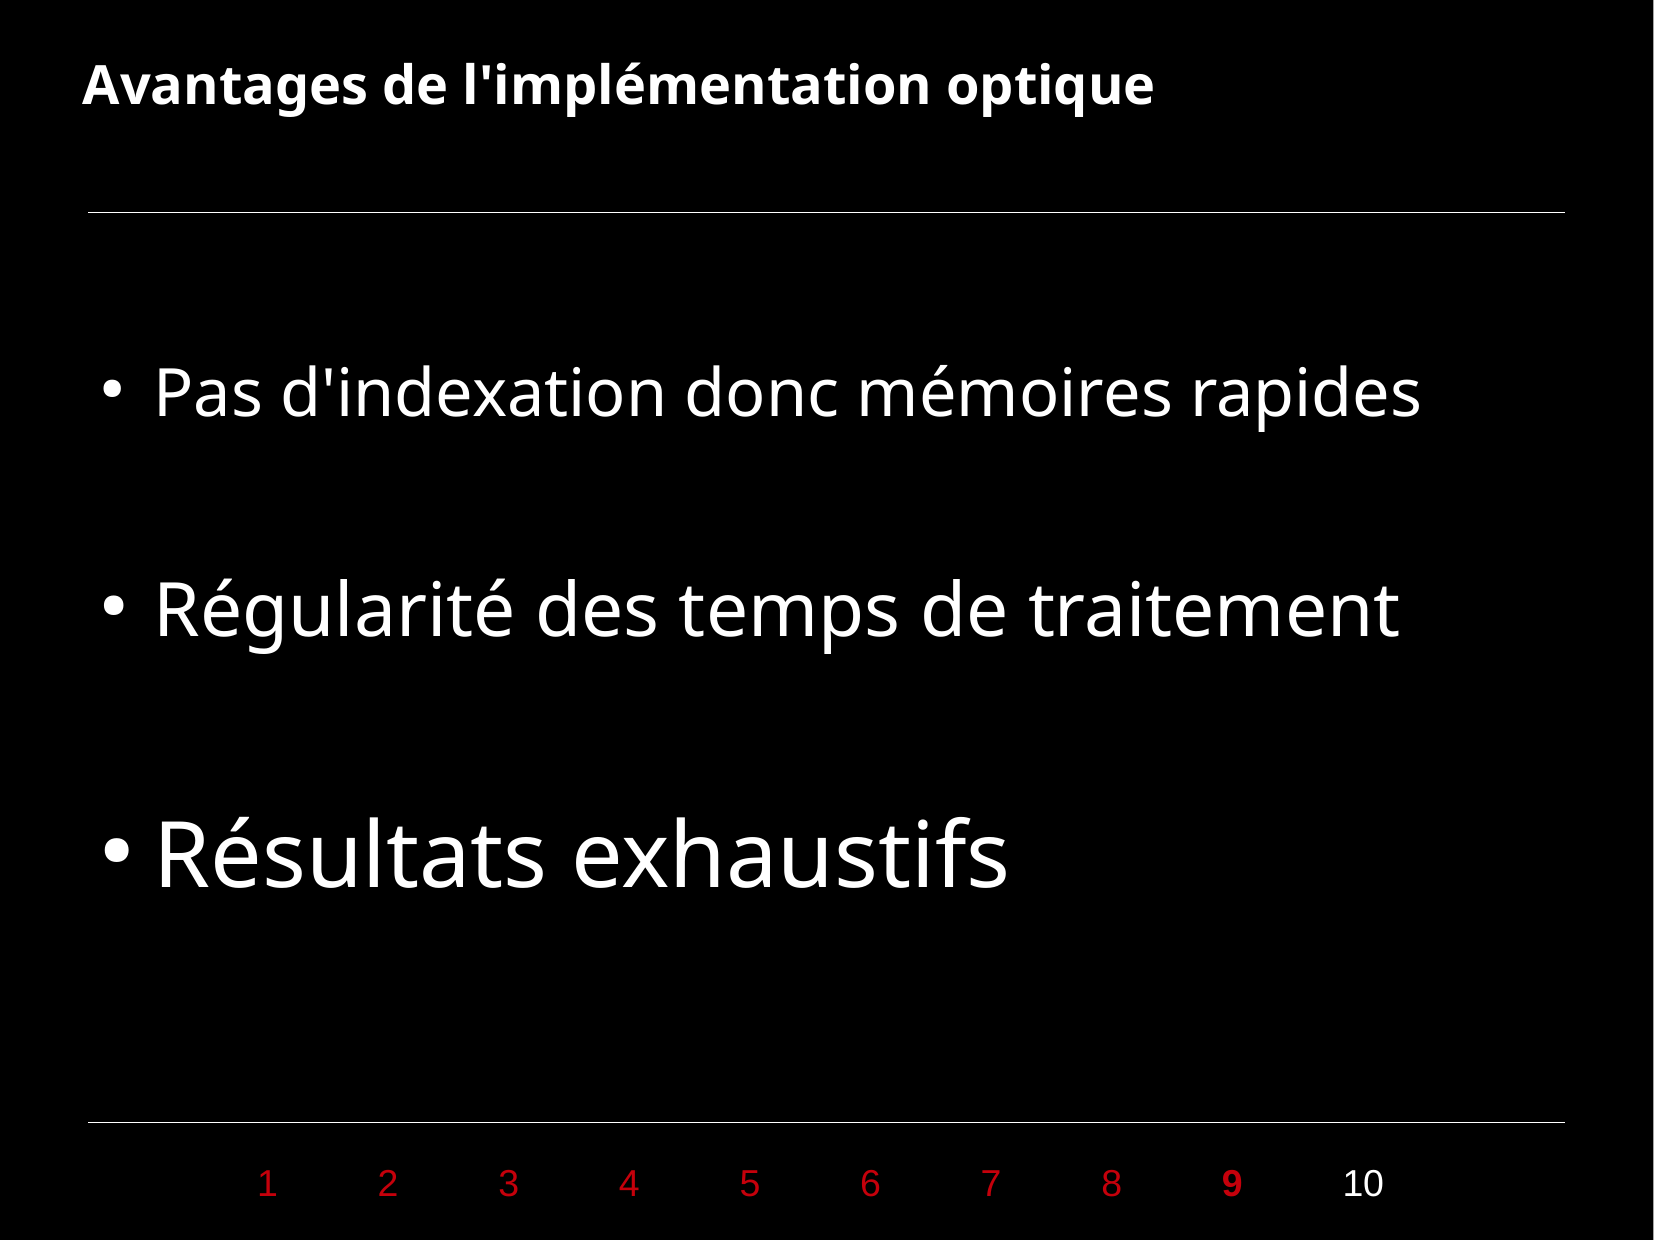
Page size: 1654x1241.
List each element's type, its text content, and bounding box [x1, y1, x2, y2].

title Avantages de l'implémentation optique [82, 19, 1571, 148]
text_box 1 [239, 1152, 296, 1216]
text_box 10 [1324, 1152, 1402, 1216]
text_box 8 [1083, 1152, 1140, 1216]
text_box 7 [962, 1152, 1020, 1216]
list Pas d'indexation donc mémoires rapides Régularité des temps de traitement Résultats exhaustifs [82, 344, 1571, 1109]
text_box 4 [601, 1152, 658, 1216]
text_box 6 [842, 1152, 899, 1216]
text_box 2 [360, 1152, 417, 1216]
text_box 3 [480, 1152, 537, 1216]
text_box 5 [721, 1152, 779, 1216]
text_box 9 [1204, 1152, 1261, 1216]
